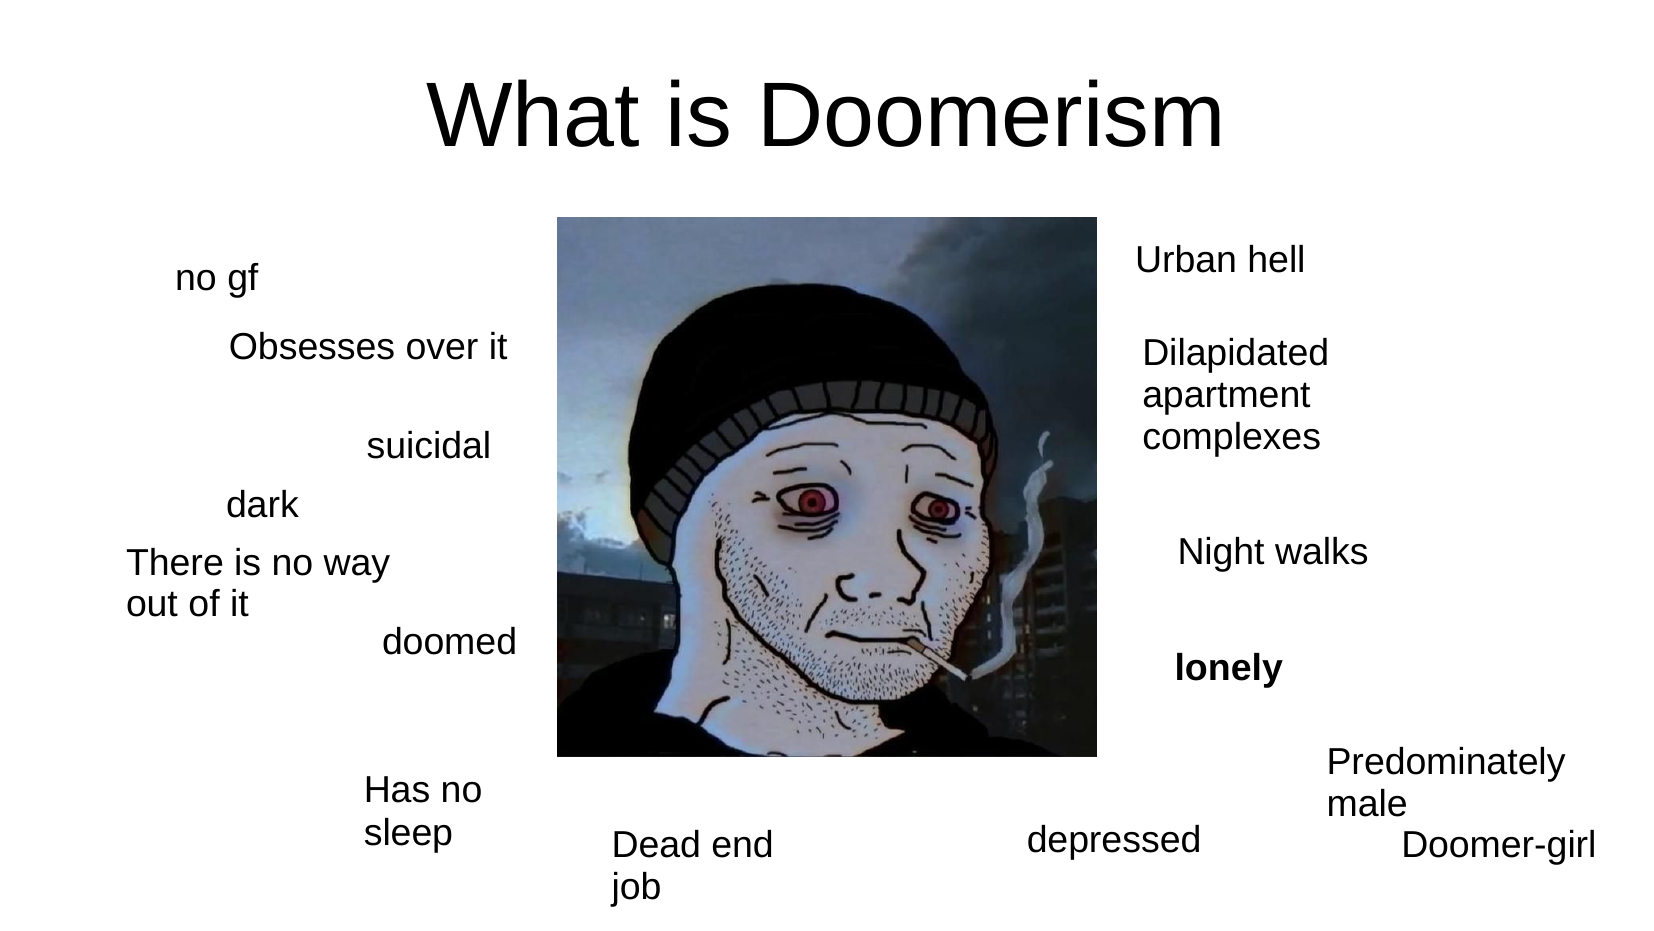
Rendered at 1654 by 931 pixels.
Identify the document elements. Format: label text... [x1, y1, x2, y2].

text_box Dead end job [596, 816, 814, 916]
text_box Obsesses over it [213, 318, 541, 417]
text_box lonely [1159, 639, 1363, 696]
text_box There is no way out of it [111, 533, 417, 633]
text_box Dilapidated apartment complexes [1127, 323, 1410, 465]
text_box dark [211, 475, 409, 533]
text_box suicidal [351, 416, 558, 474]
text_box depressed [1012, 810, 1325, 868]
text_box Has no sleep [349, 761, 561, 861]
title What is Doomerism [82, 37, 1571, 193]
text_box no gf [160, 249, 437, 306]
text_box doomed [367, 613, 542, 671]
text_box Predominately male [1311, 733, 1587, 833]
text_box Doomer-girl [1386, 816, 1654, 916]
text_box Night walks [1162, 523, 1457, 581]
picture [557, 217, 1097, 758]
text_box Urban hell [1120, 230, 1403, 288]
